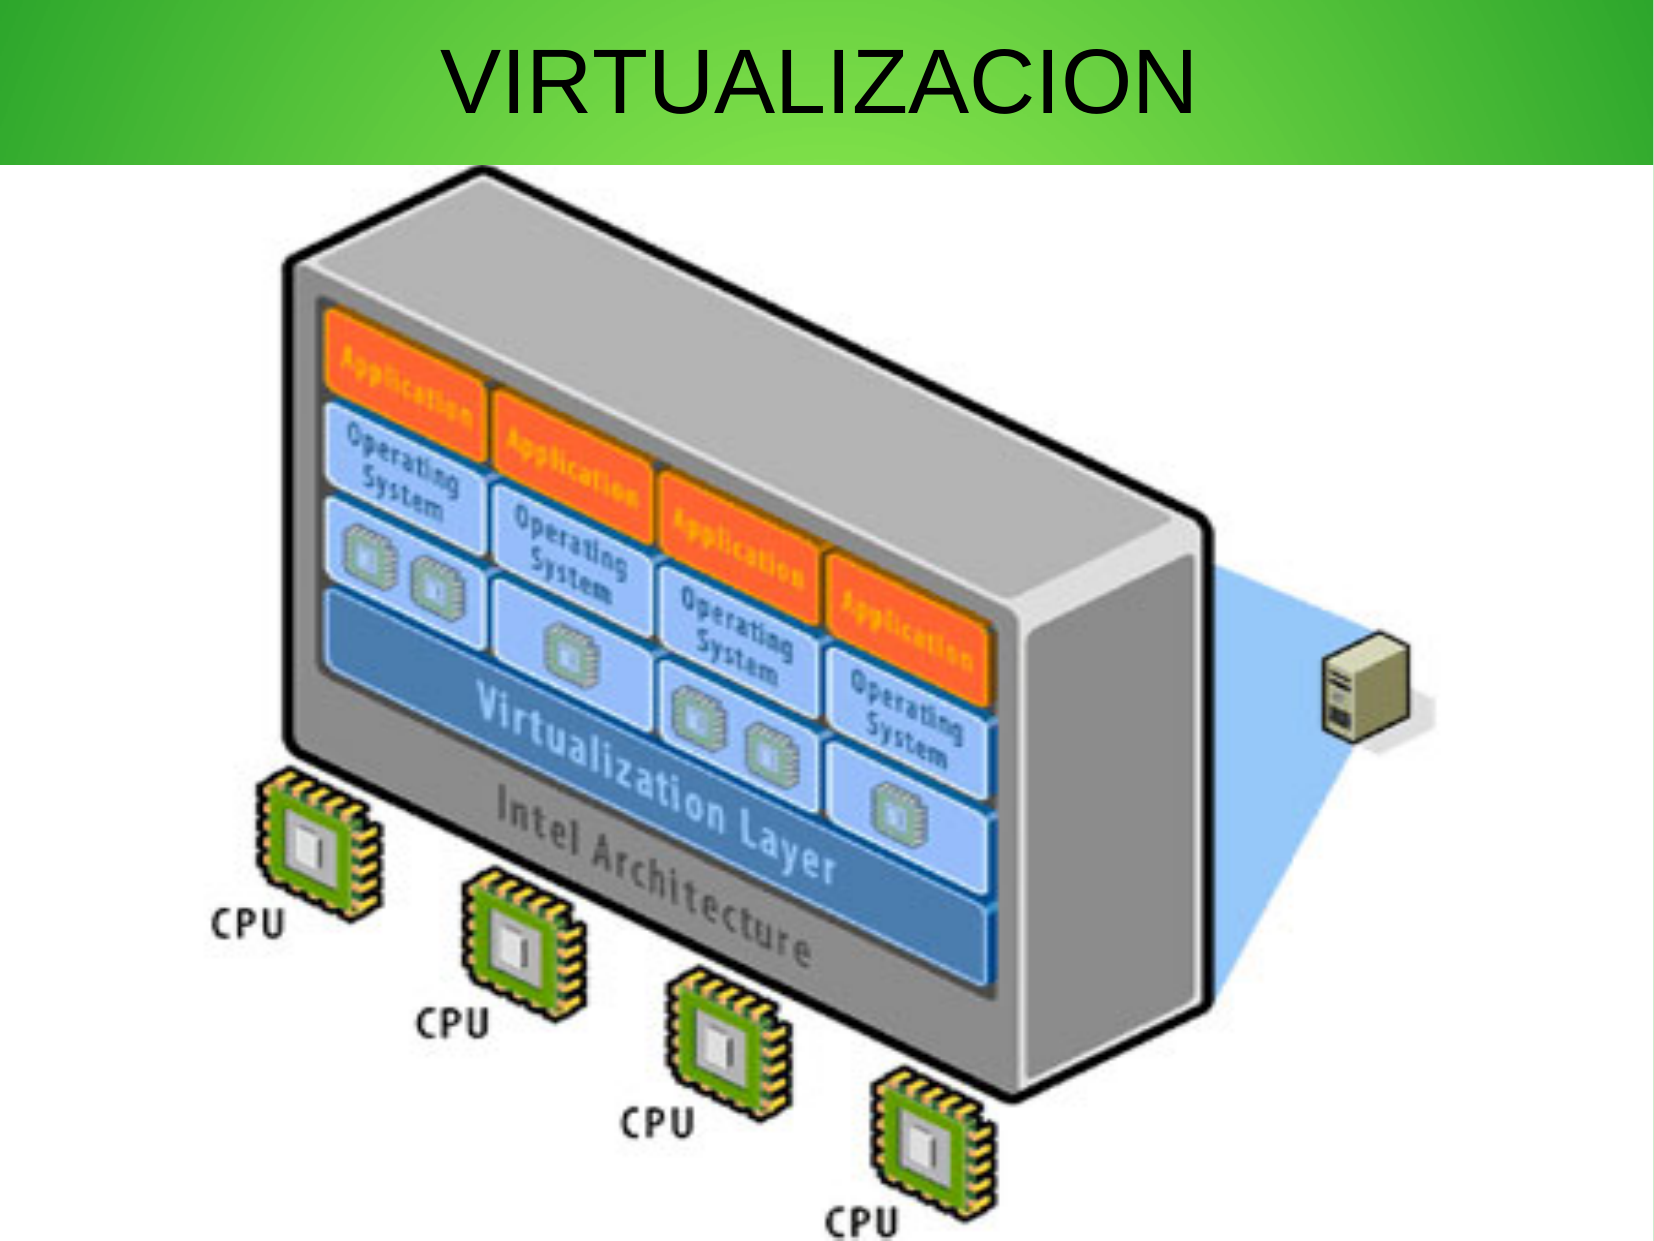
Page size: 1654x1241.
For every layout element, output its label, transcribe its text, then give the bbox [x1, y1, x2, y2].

text_box VIRTUALIZACION [425, 23, 1229, 142]
picture [0, 0, 1654, 1241]
